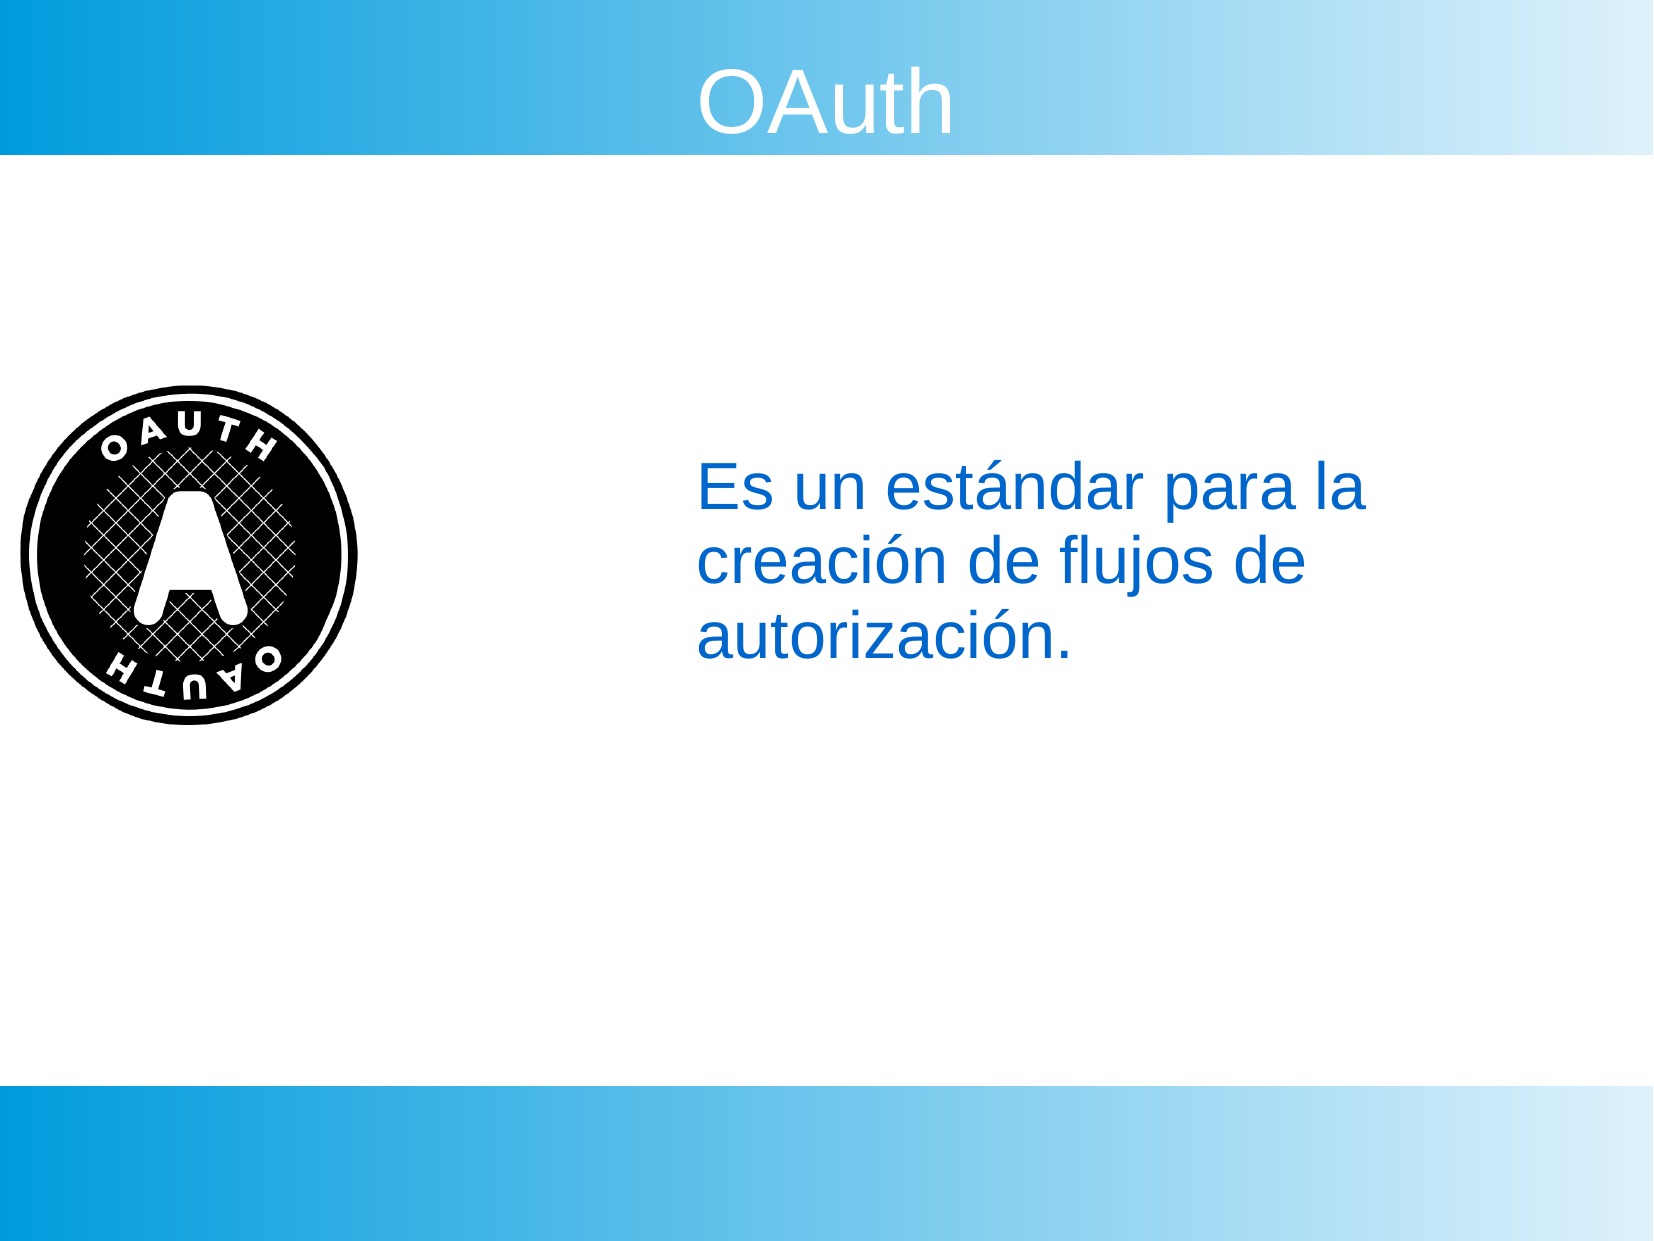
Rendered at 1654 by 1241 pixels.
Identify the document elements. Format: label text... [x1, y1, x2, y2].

title OAuth [82, 49, 1571, 155]
picture [0, 365, 377, 745]
list Es un estándar para la creación de flujos de autorización. [625, 448, 1548, 1109]
